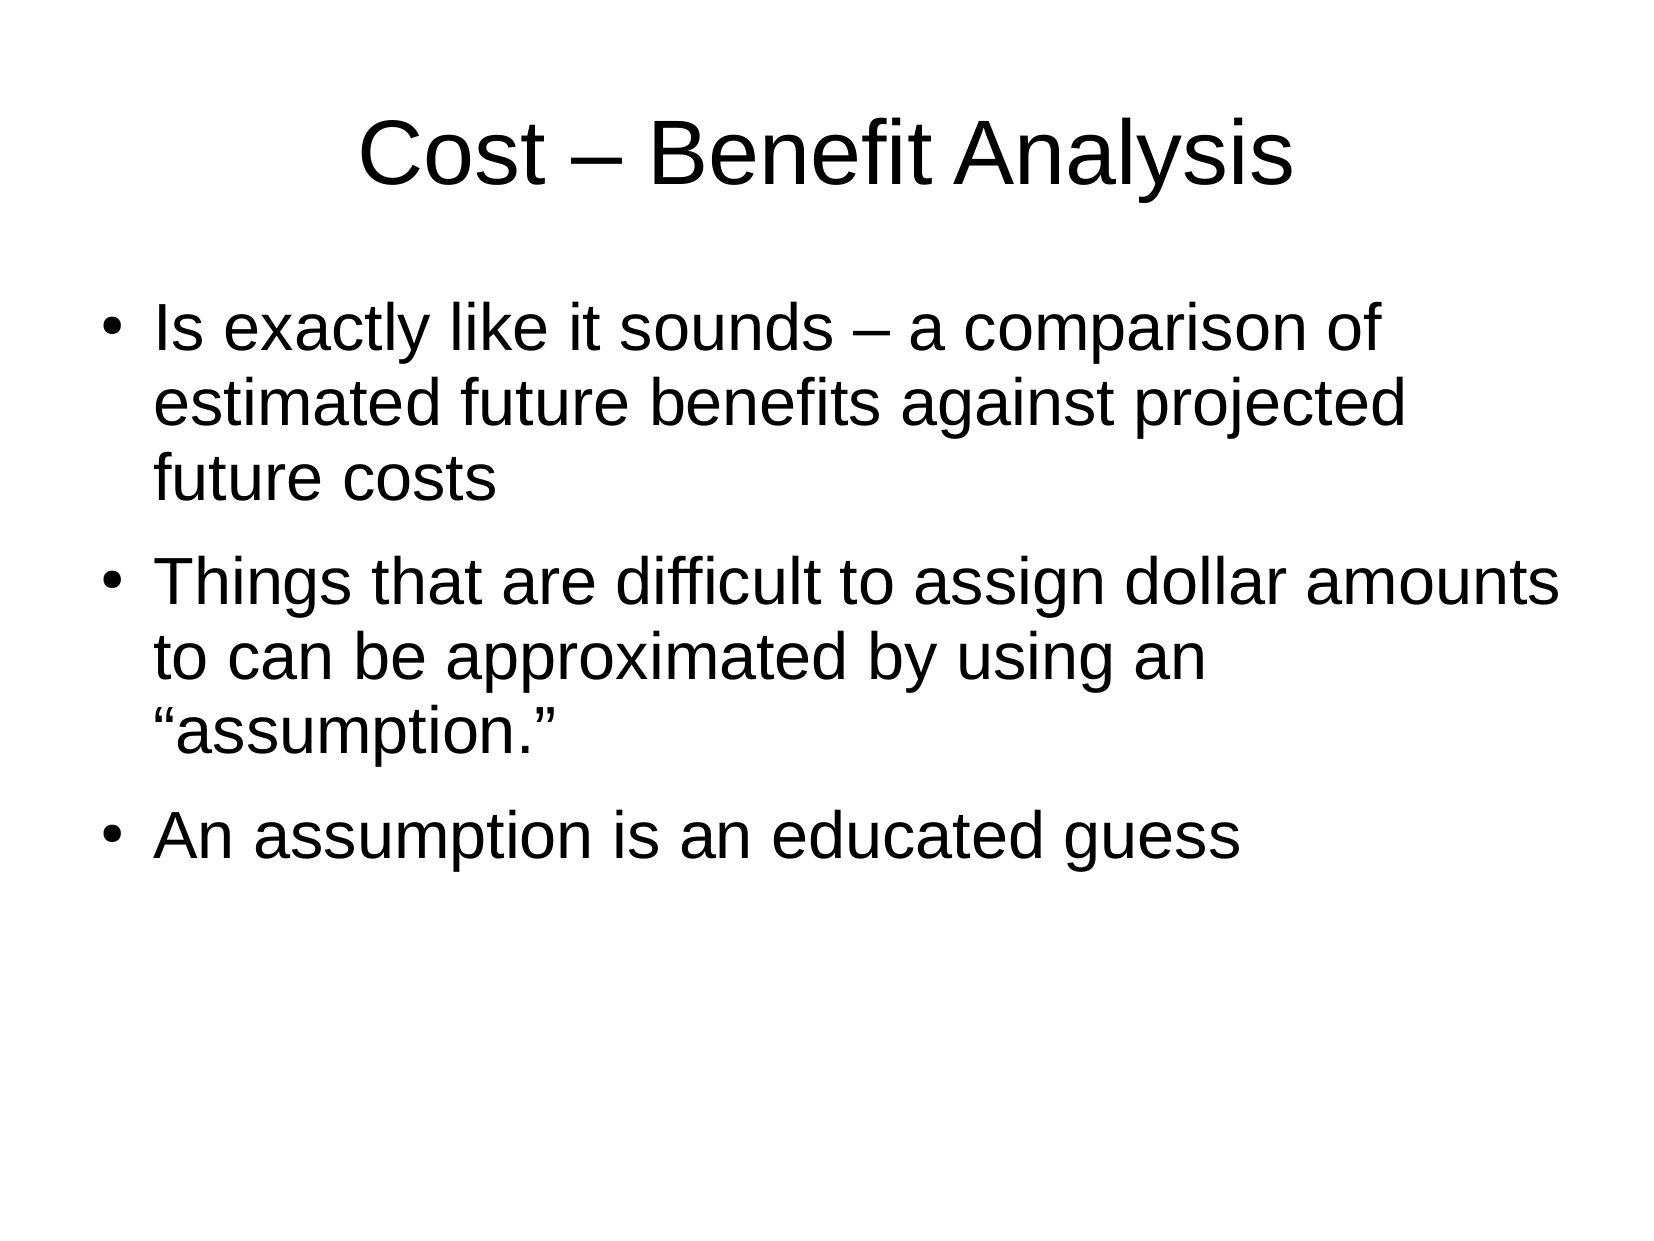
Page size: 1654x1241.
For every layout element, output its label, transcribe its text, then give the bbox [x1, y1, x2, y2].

list Is exactly like it sounds – a comparison of estimated future benefits against projected future costs Things that are difficult to assign dollar amounts to can be approximated by using an “assumption.” An assumption is an educated guess [82, 290, 1571, 1010]
title Cost – Benefit Analysis [82, 49, 1571, 257]
